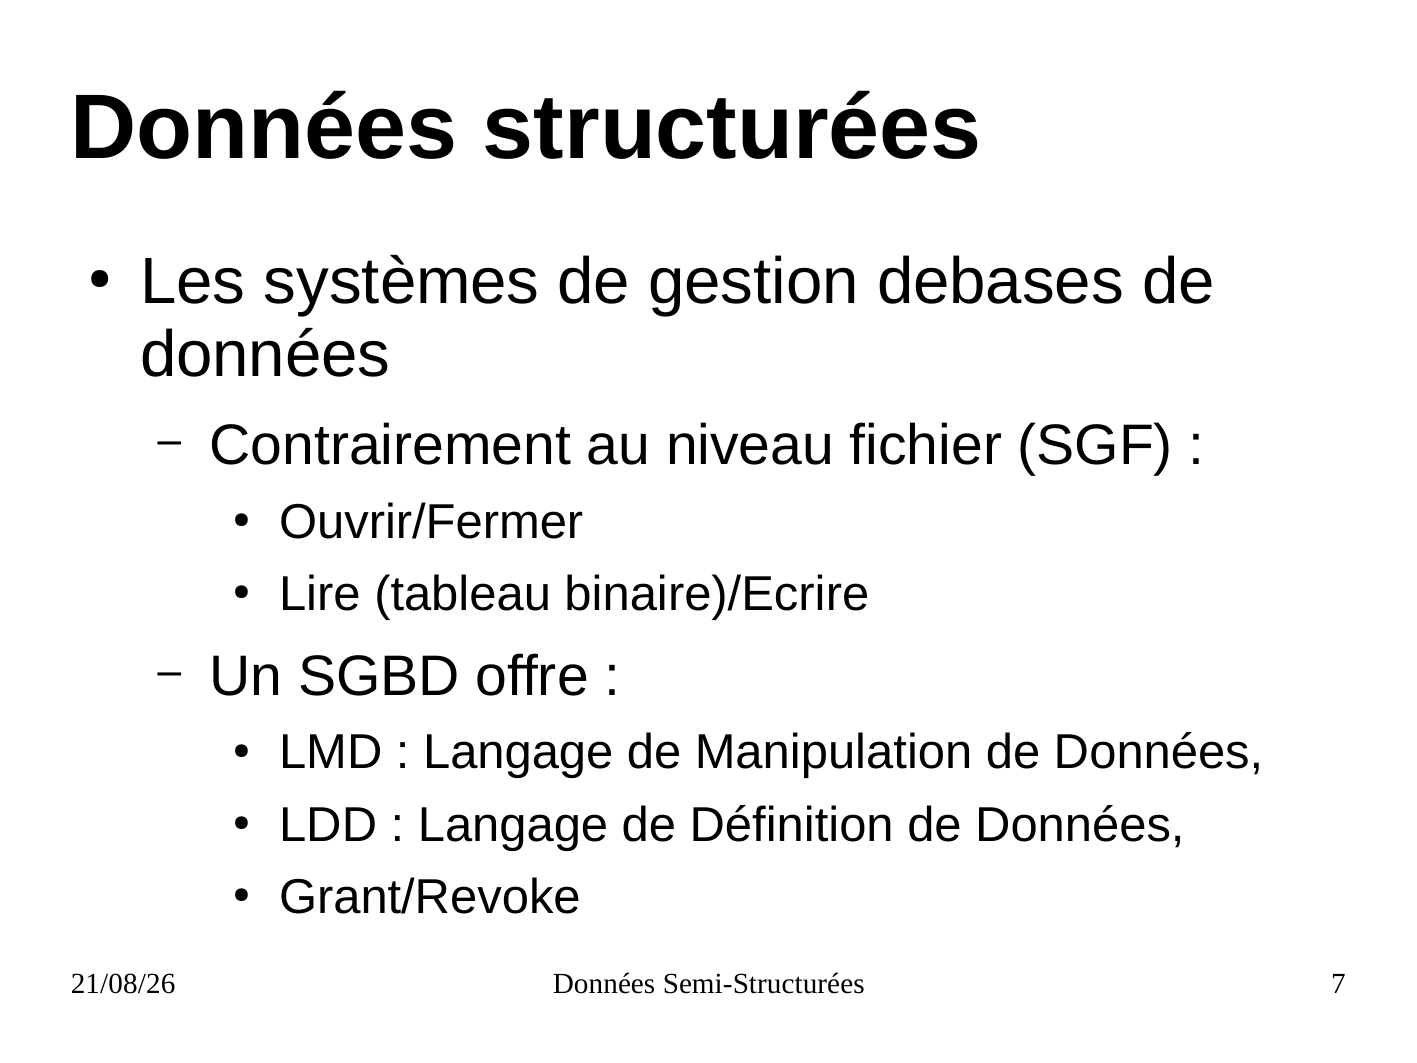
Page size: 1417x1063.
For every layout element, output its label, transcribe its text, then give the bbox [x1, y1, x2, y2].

title Données structurées [70, 42, 1346, 212]
list Les systèmes de gestion debases de données Contrairement au niveau fichier (SGF) : Ouvrir/Fermer Lire (tableau binaire)/Ecrire Un SGBD offre : LMD : Langage de Manipulation de Données, LDD : Langage de Définition de Données, Grant/Revoke [70, 244, 1346, 925]
